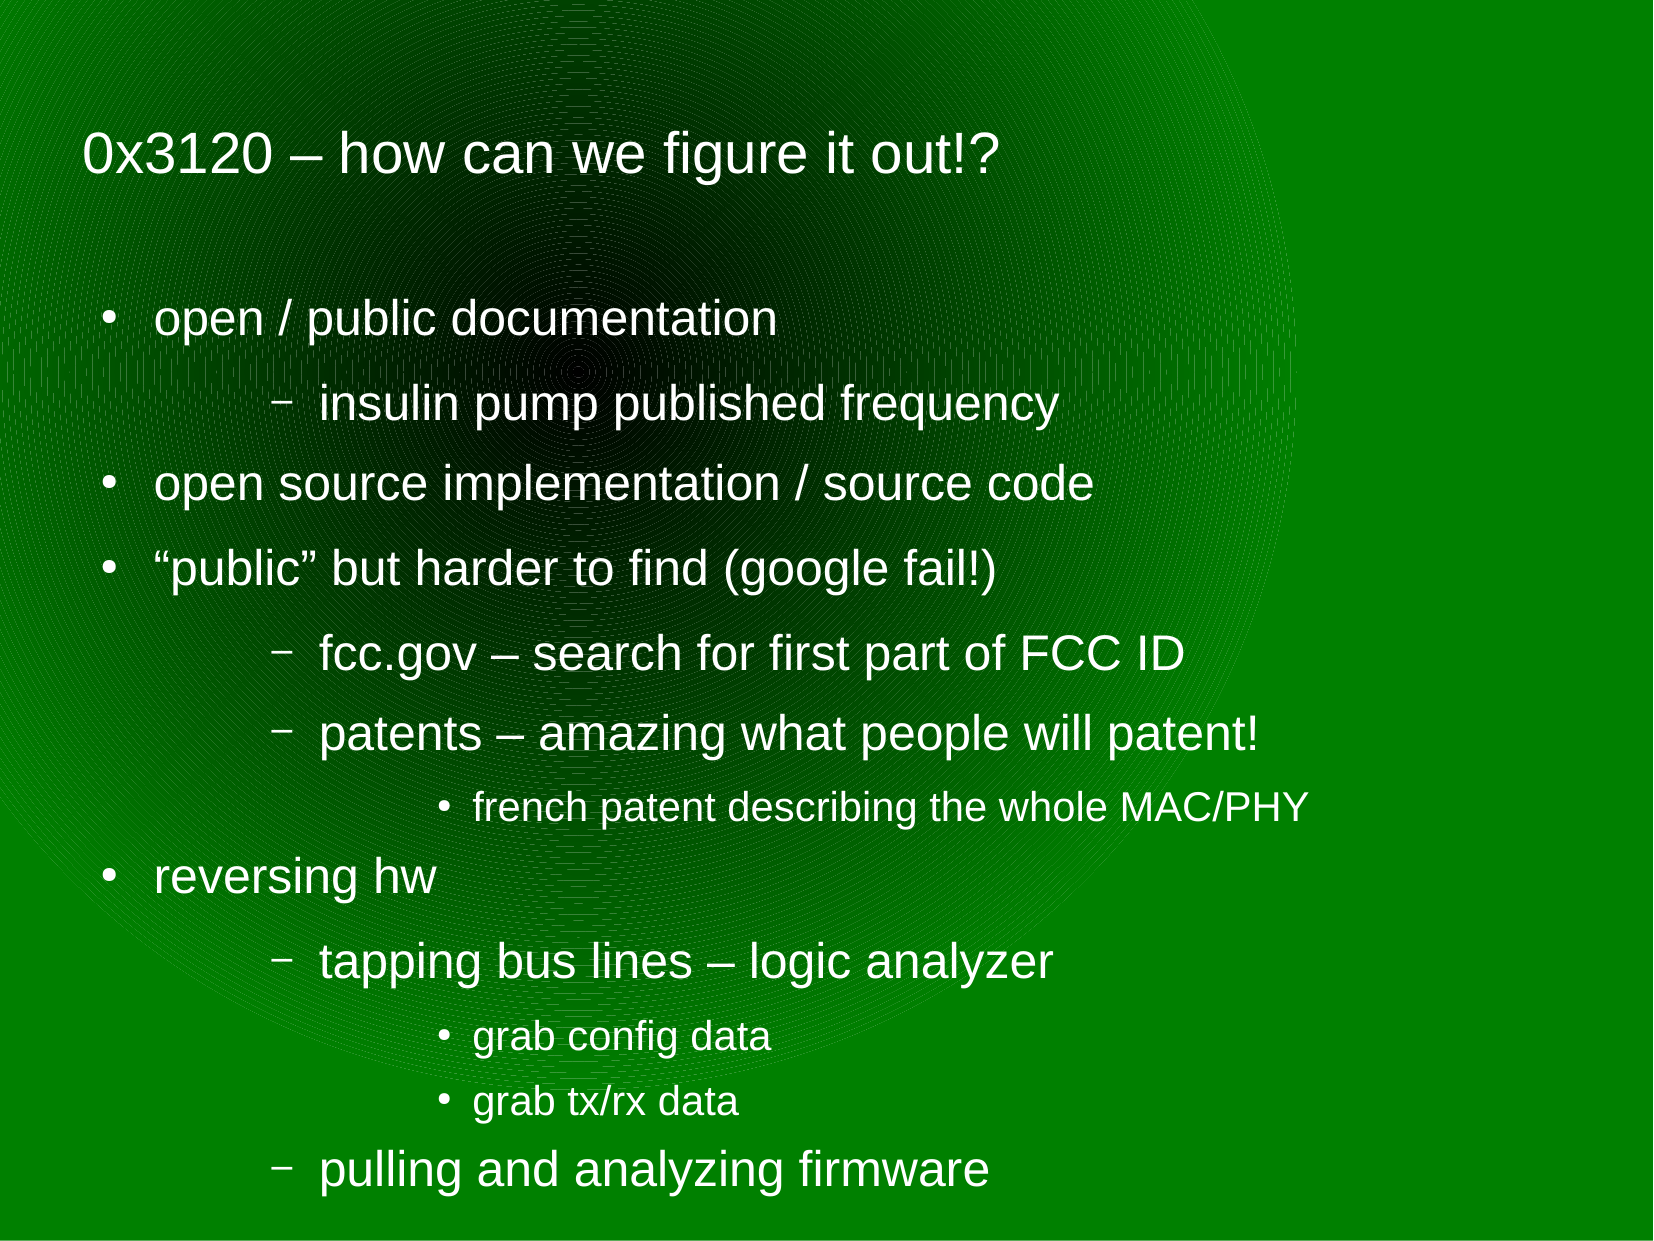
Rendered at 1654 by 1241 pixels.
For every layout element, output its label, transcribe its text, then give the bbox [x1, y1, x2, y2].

list open / public documentation insulin pump published frequency open source implementation / source code “public” but harder to find (google fail!) fcc.gov – search for first part of FCC ID patents – amazing what people will patent! french patent describing the whole MAC/PHY reversing hw tapping bus lines – logic analyzer grab config data grab tx/rx data pulling and analyzing firmware [82, 290, 1571, 1241]
title 0x3120 – how can we figure it out!? [82, 49, 1571, 257]
